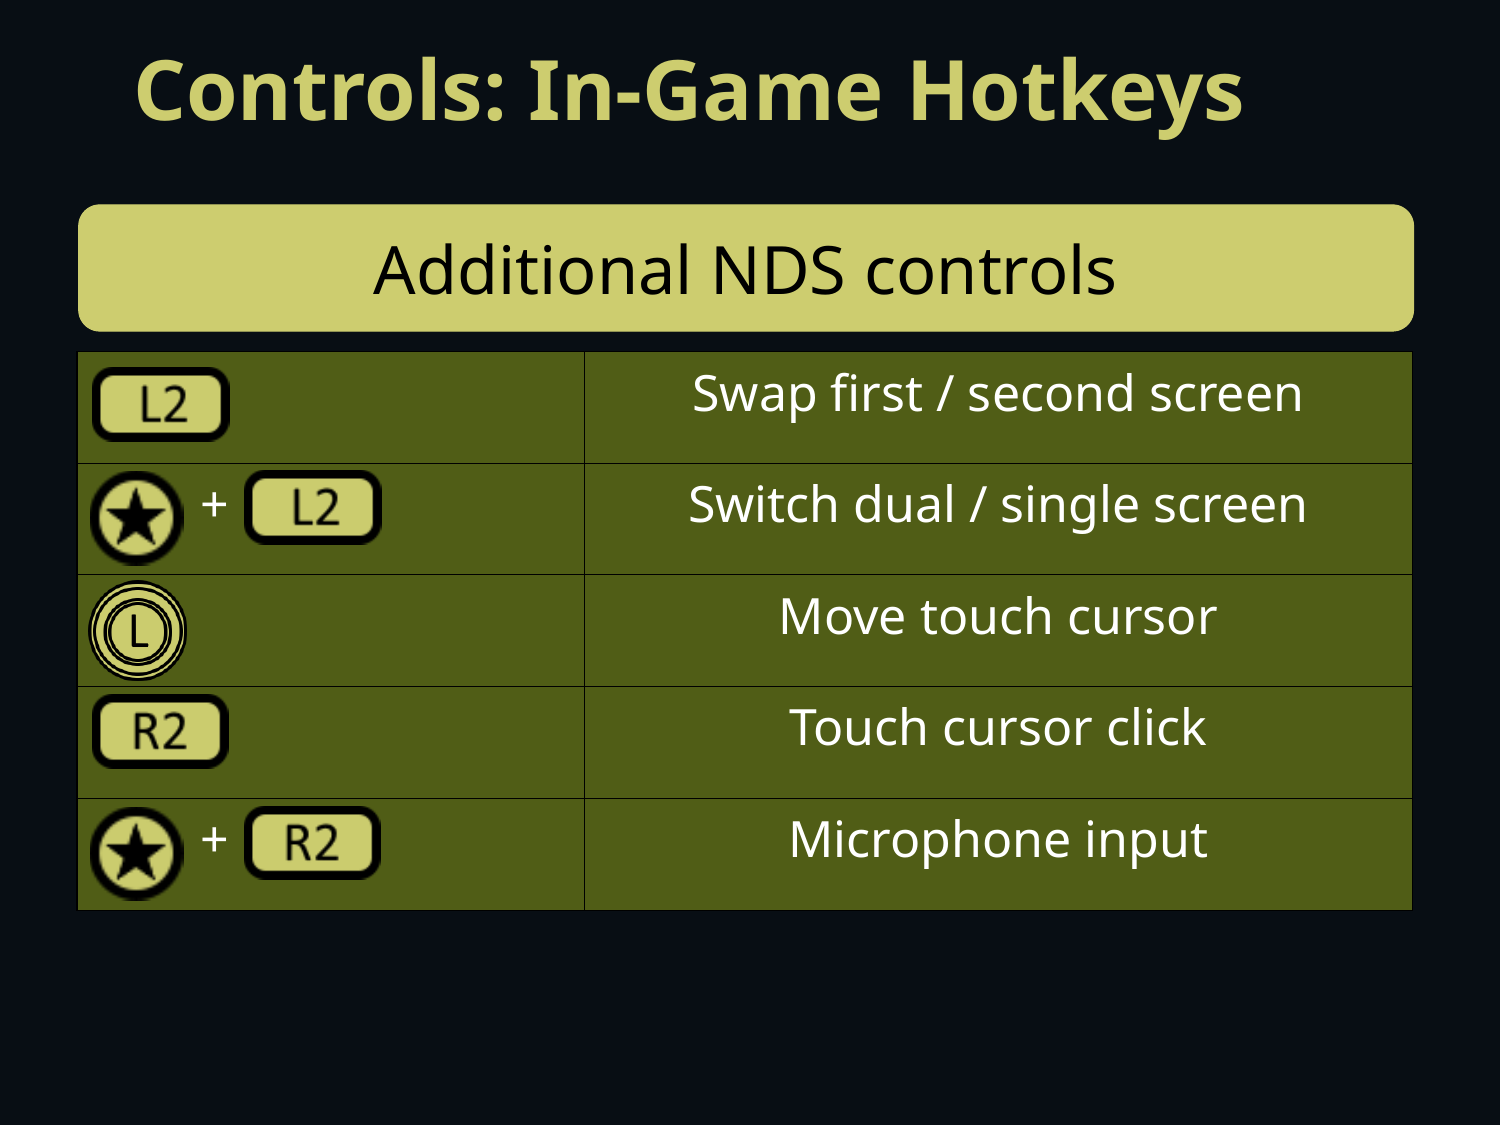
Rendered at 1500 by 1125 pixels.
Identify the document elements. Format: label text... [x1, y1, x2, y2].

table_cell Touch cursor click [585, 687, 1412, 798]
picture [244, 806, 381, 880]
picture [244, 470, 382, 546]
picture [92, 694, 229, 769]
table_cell Switch dual / single screen [585, 464, 1412, 574]
table_cell [78, 687, 584, 798]
text_box Controls: In-Game Hotkeys [118, 23, 1348, 152]
table_cell + [78, 799, 584, 910]
text_box Additional NDS controls [78, 204, 1414, 332]
table_cell Move touch cursor [585, 575, 1412, 686]
picture [90, 807, 184, 901]
table_cell Microphone input [585, 799, 1412, 910]
picture [92, 367, 230, 442]
table_cell [78, 575, 584, 686]
table_header [78, 352, 584, 463]
table_cell + [78, 464, 584, 574]
picture [88, 580, 187, 681]
picture [90, 471, 184, 566]
table_header Swap first / second screen [585, 352, 1412, 463]
